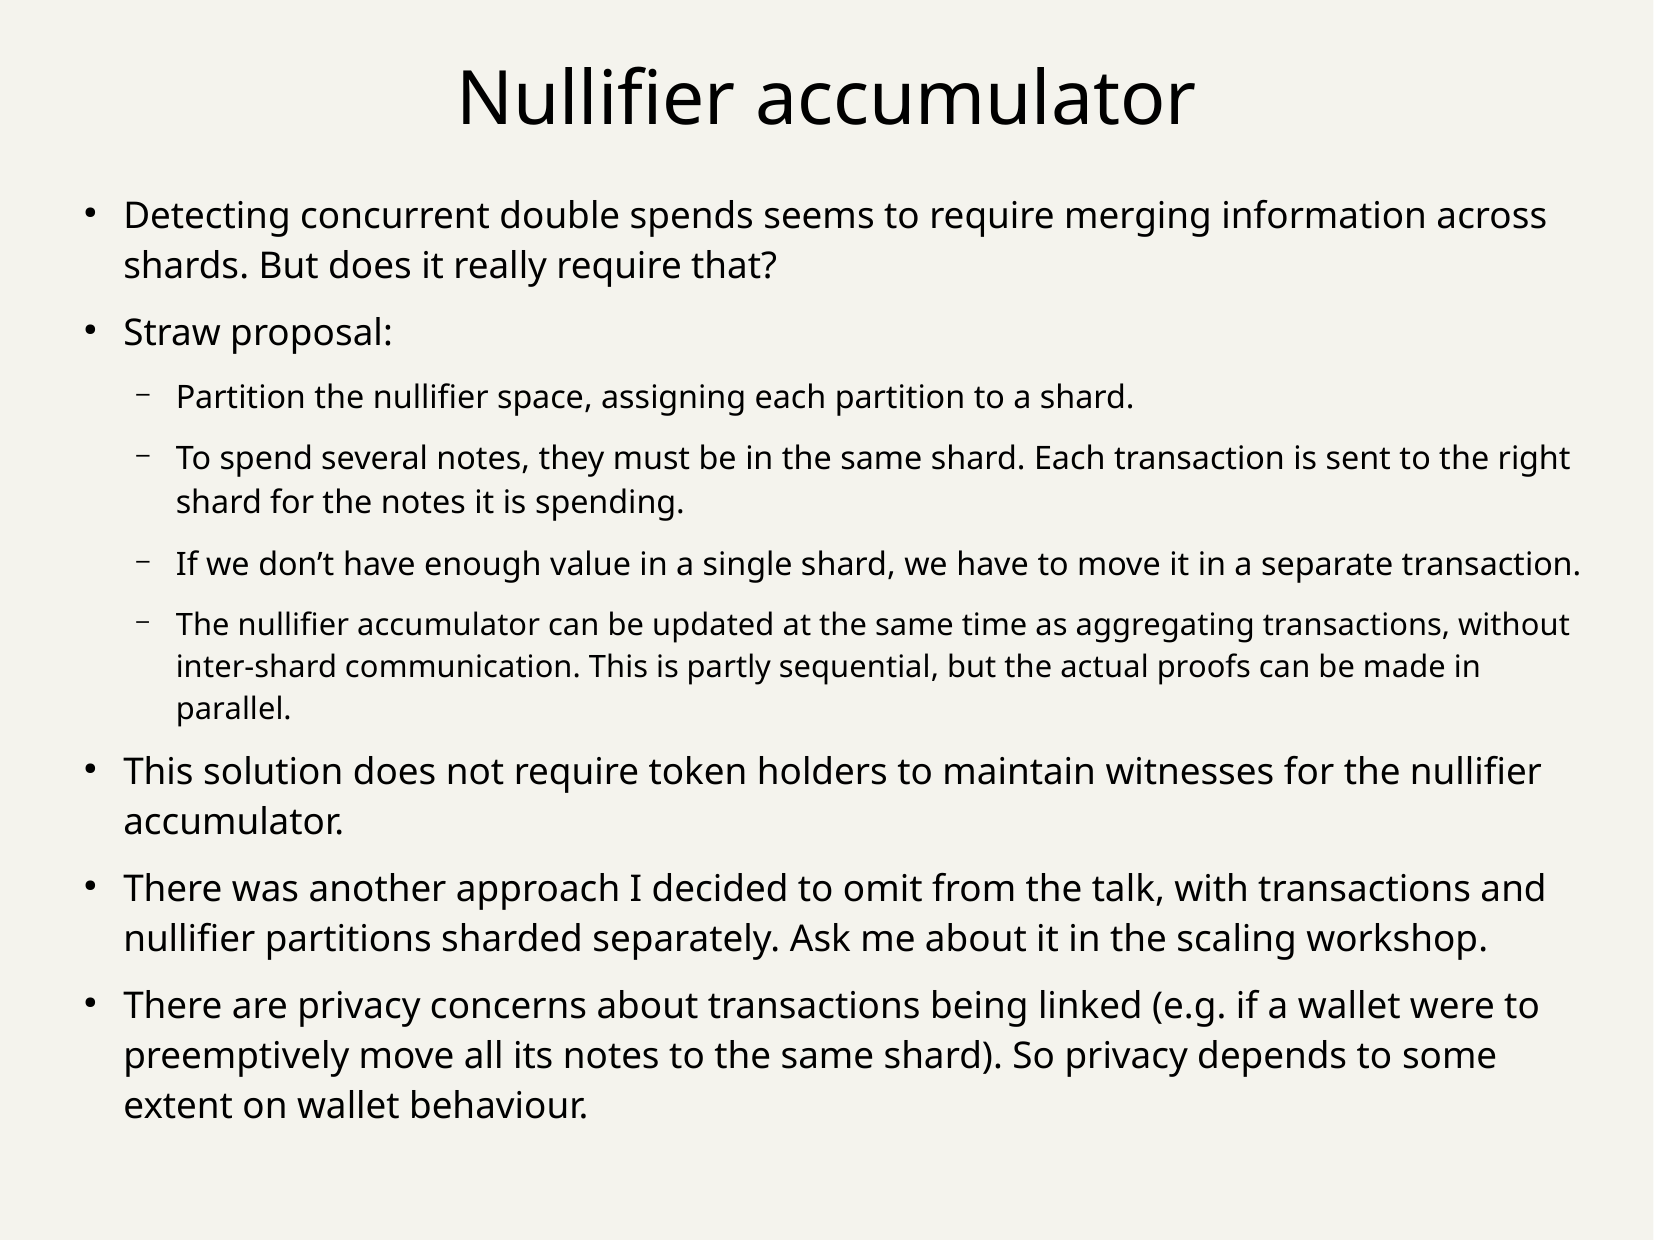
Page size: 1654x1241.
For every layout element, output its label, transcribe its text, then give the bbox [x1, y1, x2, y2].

list Detecting concurrent double spends seems to require merging information across shards. But does it really require that? Straw proposal: Partition the nullifier space, assigning each partition to a shard. To spend several notes, they must be in the same shard. Each transaction is sent to the right shard for the notes it is spending. If we don’t have enough value in a single shard, we have to move it in a separate transaction. The nullifier accumulator can be updated at the same time as aggregating transactions, without inter-shard communication. This is partly sequential, but the actual proofs can be made in parallel. This solution does not require token holders to maintain witnesses for the nullifier accumulator. There was another approach I decided to omit from the talk, with transactions and nullifier partitions sharded separately. Ask me about it in the scaling workshop. There are privacy concerns about transactions being linked (e.g. if a wallet were to preemptively move all its notes to the same shard). So privacy depends to some extent on wallet behaviour. [70, 188, 1595, 1182]
title Nullifier accumulator [82, 25, 1571, 166]
